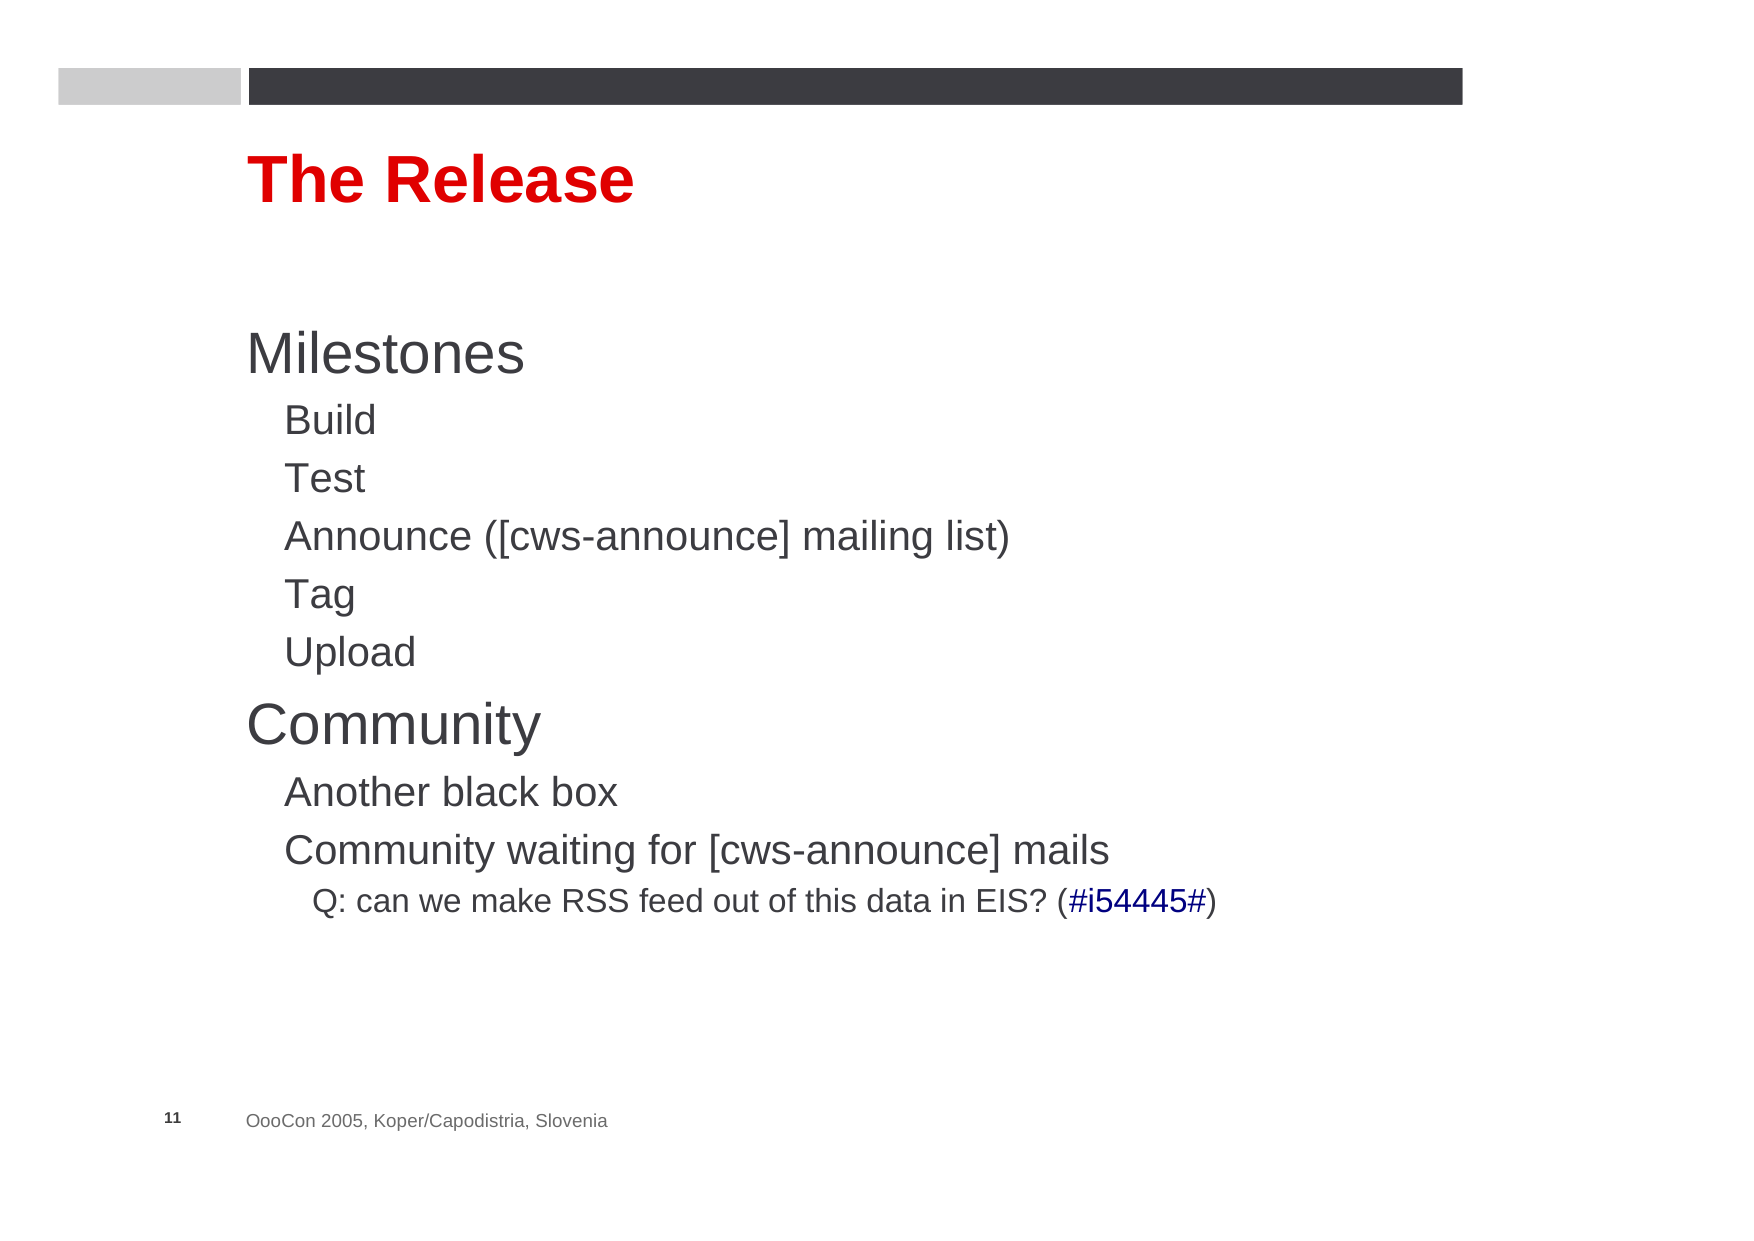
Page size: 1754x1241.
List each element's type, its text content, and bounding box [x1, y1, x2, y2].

list Milestones Build Test Announce ([cws-announce] mailing list) Tag Upload Community Another black box Community waiting for [cws-announce] mails Q: can we make RSS feed out of this data in EIS? (#i54445#) [246, 304, 1600, 1034]
title The Release [247, 100, 1581, 263]
